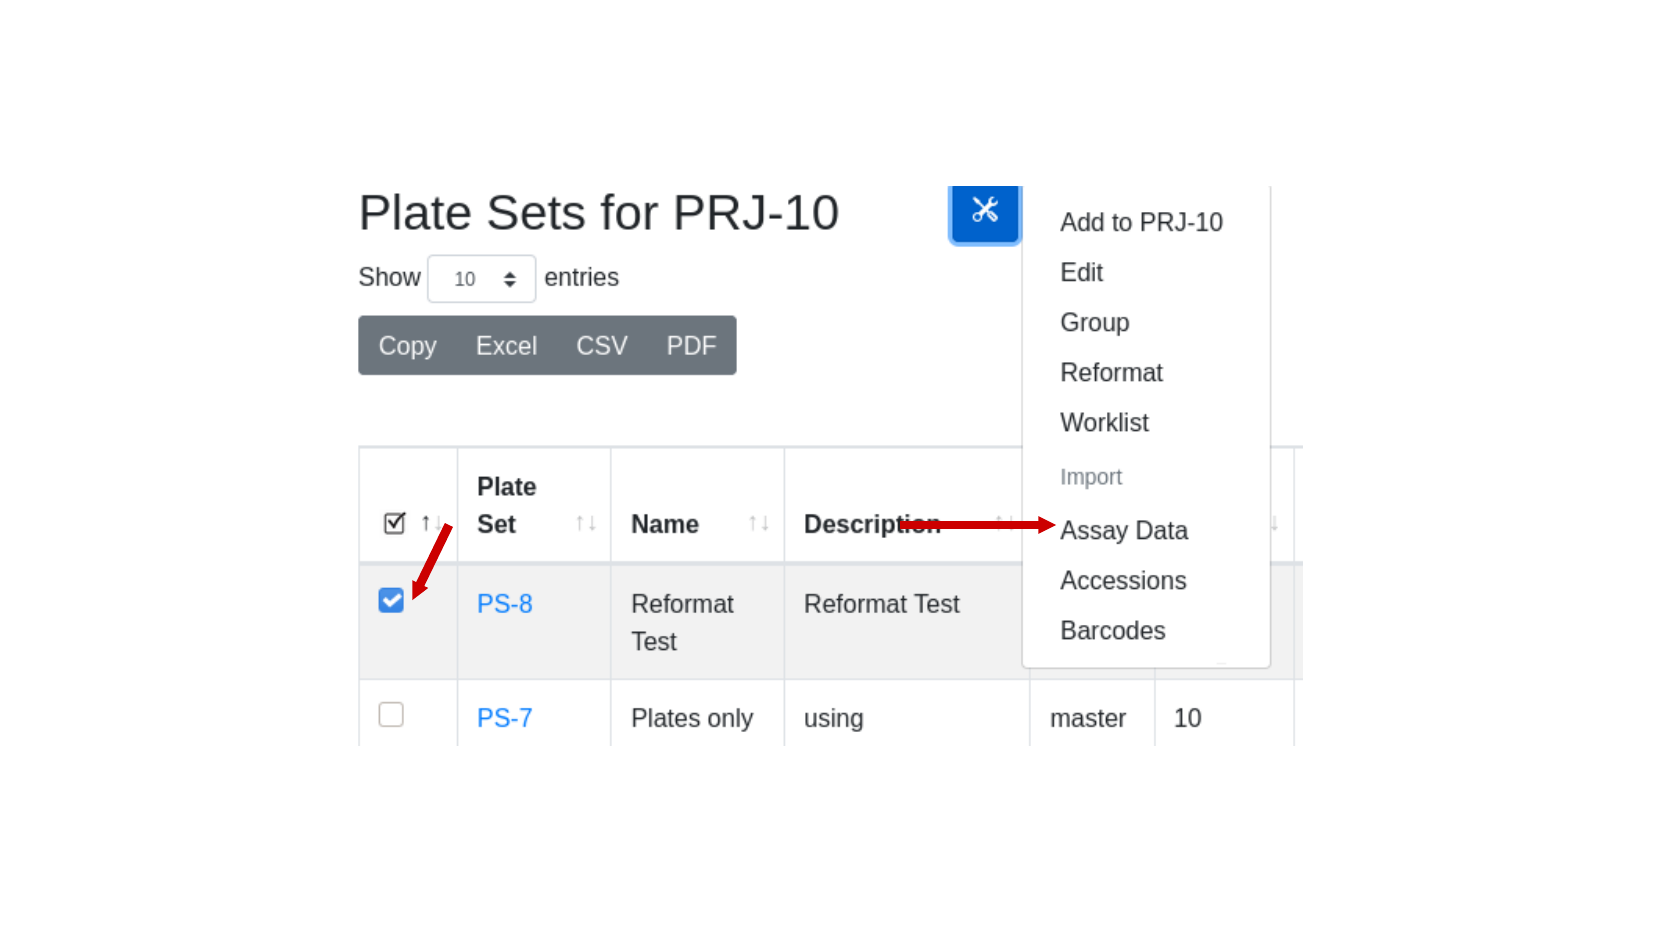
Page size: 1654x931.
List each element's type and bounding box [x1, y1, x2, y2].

picture [357, 186, 1303, 746]
